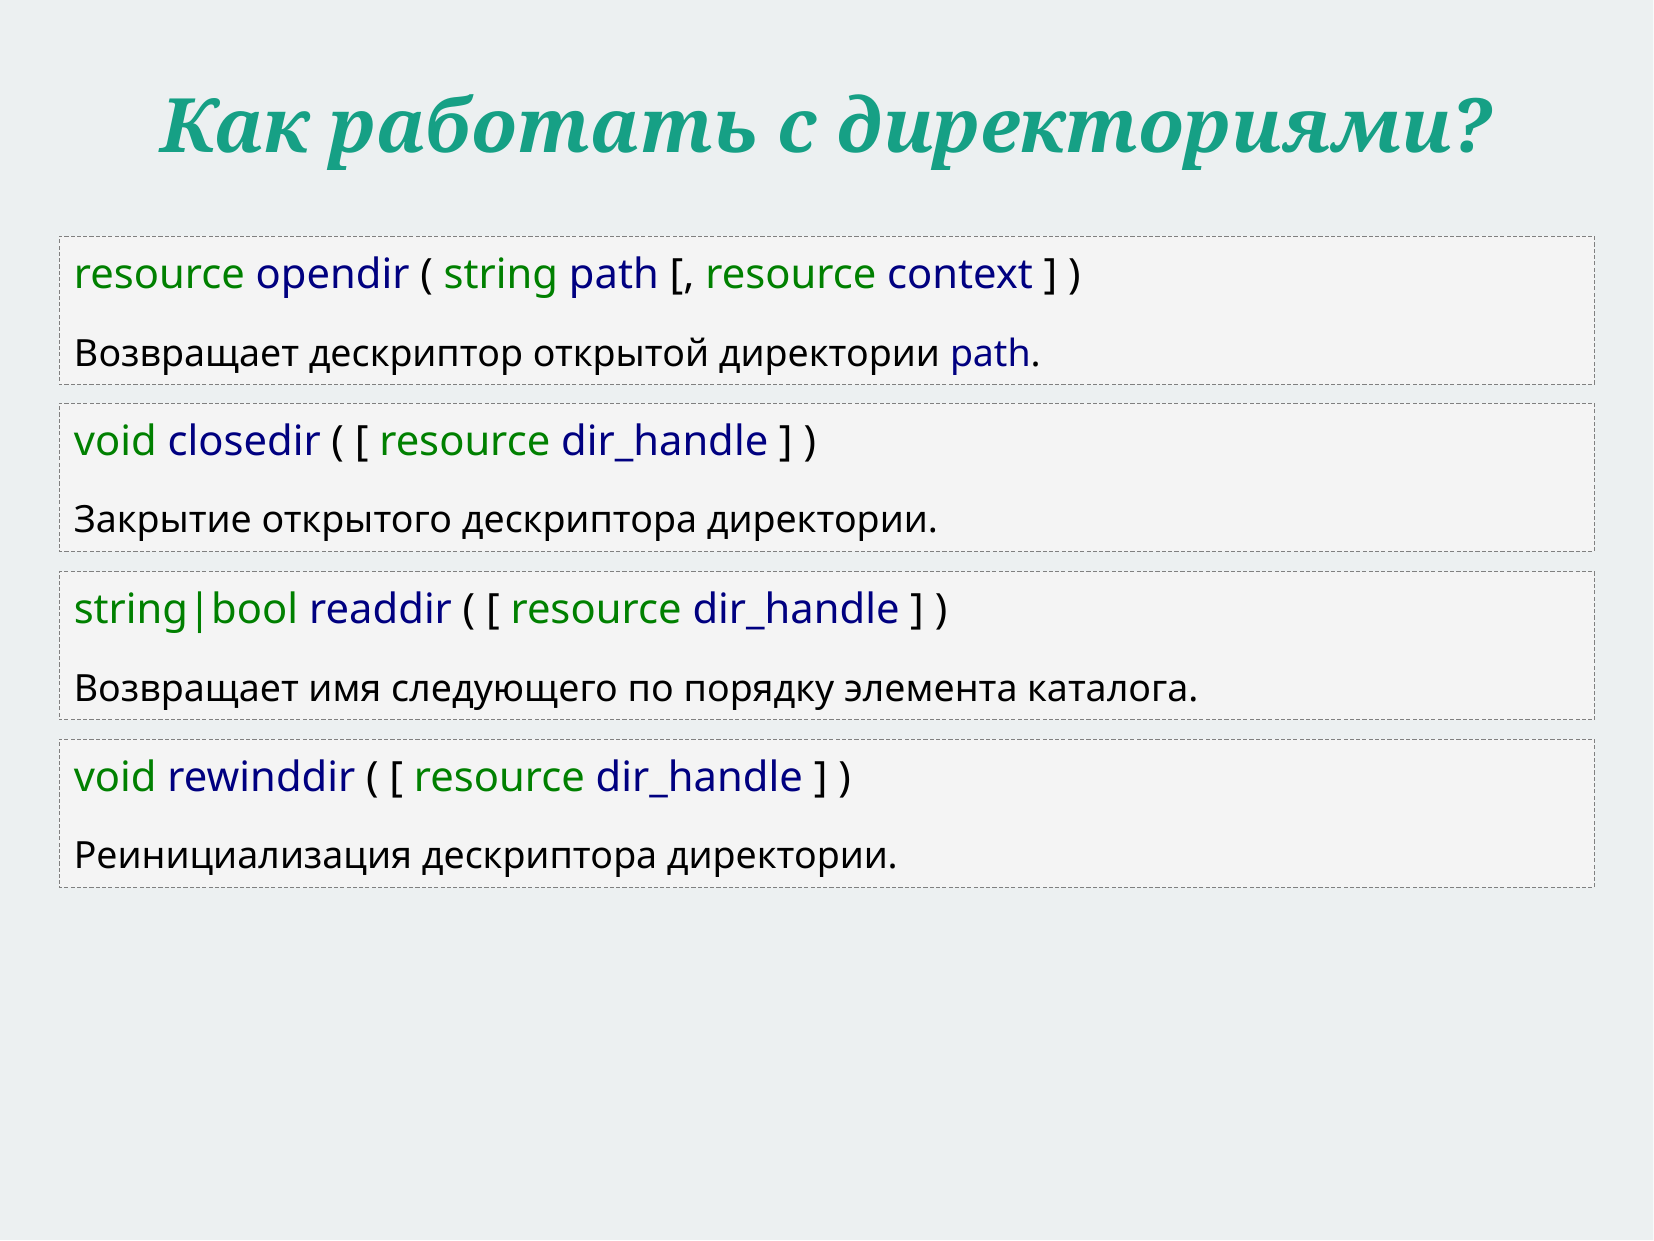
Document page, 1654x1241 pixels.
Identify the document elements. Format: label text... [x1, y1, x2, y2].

text_box void rewinddir ( [ resource dir_handle ] ) Реинициализация дескриптора директории. [59, 739, 1595, 873]
text_box void closedir ( [ resource dir_handle ] ) Закрытие открытого дескриптора директории. [59, 403, 1595, 537]
title Как работать с директориями? [59, 59, 1595, 187]
text_box string|bool readdir ( [ resource dir_handle ] ) Возвращает имя следующего по порядку элемента каталога. [59, 571, 1595, 706]
text_box resource opendir ( string path [, resource context ] ) Возвращает дескриптор открытой директории path. [59, 236, 1595, 371]
